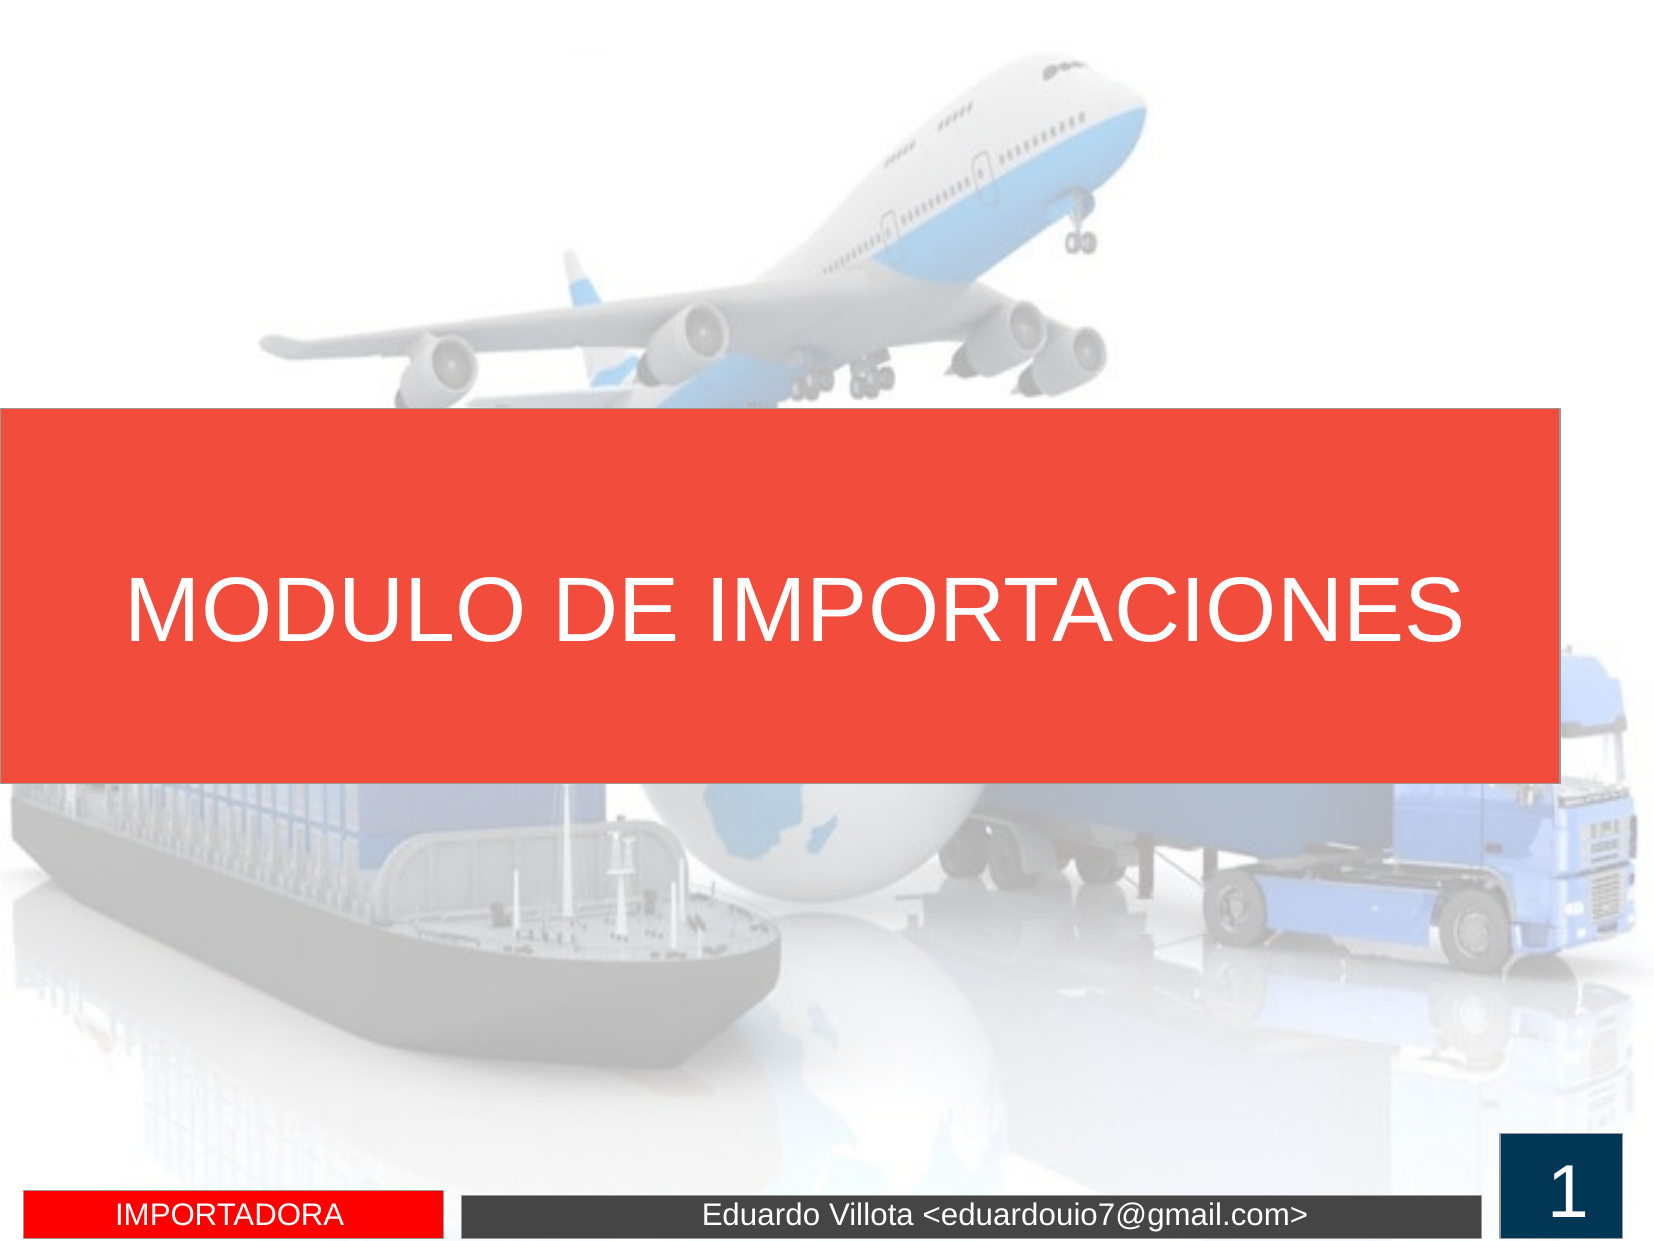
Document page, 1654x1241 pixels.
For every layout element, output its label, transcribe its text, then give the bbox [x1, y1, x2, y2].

text_box IMPORTADORA [100, 1189, 360, 1240]
picture [0, 0, 1654, 1241]
text_box [23, 1190, 100, 1239]
text_box [1325, 1195, 1482, 1239]
text_box [360, 1190, 444, 1239]
text_box [0, 408, 1561, 784]
text_box Eduardo Villota <eduardouio7@gmail.com> [687, 1189, 1325, 1240]
text_box MODULO DE IMPORTACIONES [110, 551, 1482, 669]
text_box [461, 1195, 687, 1239]
text_box [1500, 1133, 1623, 1239]
text_box 1 [1532, 1141, 1593, 1241]
